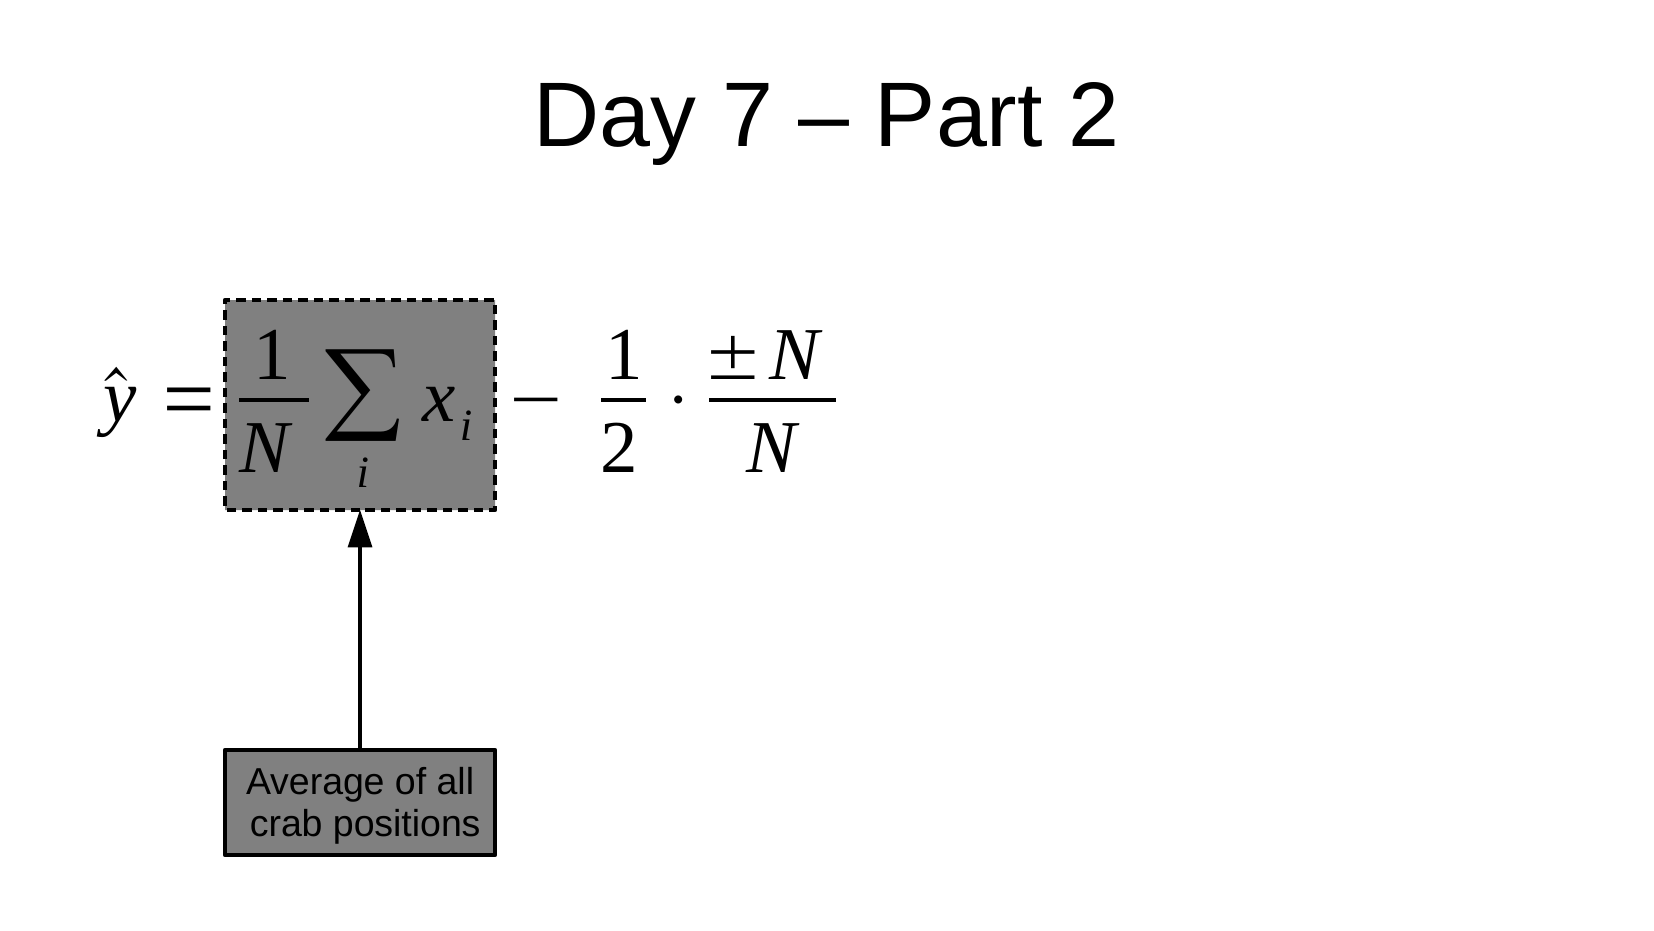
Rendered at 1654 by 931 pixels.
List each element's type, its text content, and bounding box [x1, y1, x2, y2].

text_box Average of all crab positions [225, 750, 496, 856]
text_box [225, 498, 496, 511]
title Day 7 – Part 2 [82, 37, 1571, 193]
chart [75, 225, 860, 498]
